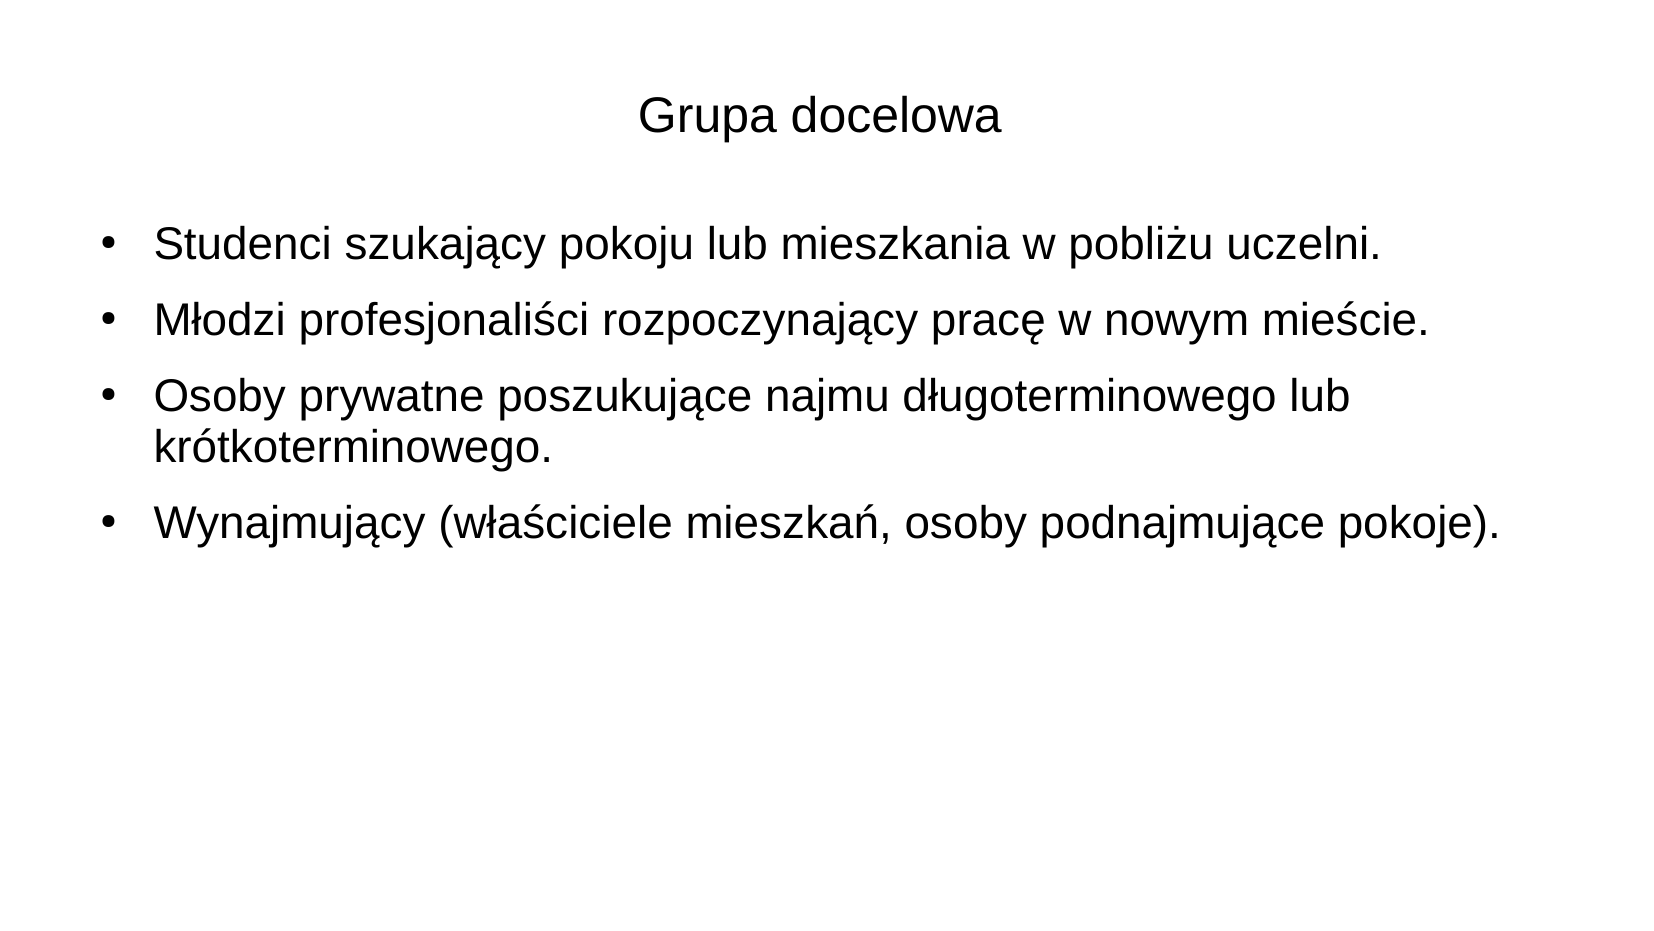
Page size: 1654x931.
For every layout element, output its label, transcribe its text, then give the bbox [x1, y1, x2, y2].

title Grupa docelowa [82, 37, 1571, 193]
list Studenci szukający pokoju lub mieszkania w pobliżu uczelni. Młodzi profesjonaliści rozpoczynający pracę w nowym mieście. Osoby prywatne poszukujące najmu długoterminowego lub krótkoterminowego. Wynajmujący (właściciele mieszkań, osoby podnajmujące pokoje). [82, 217, 1571, 758]
